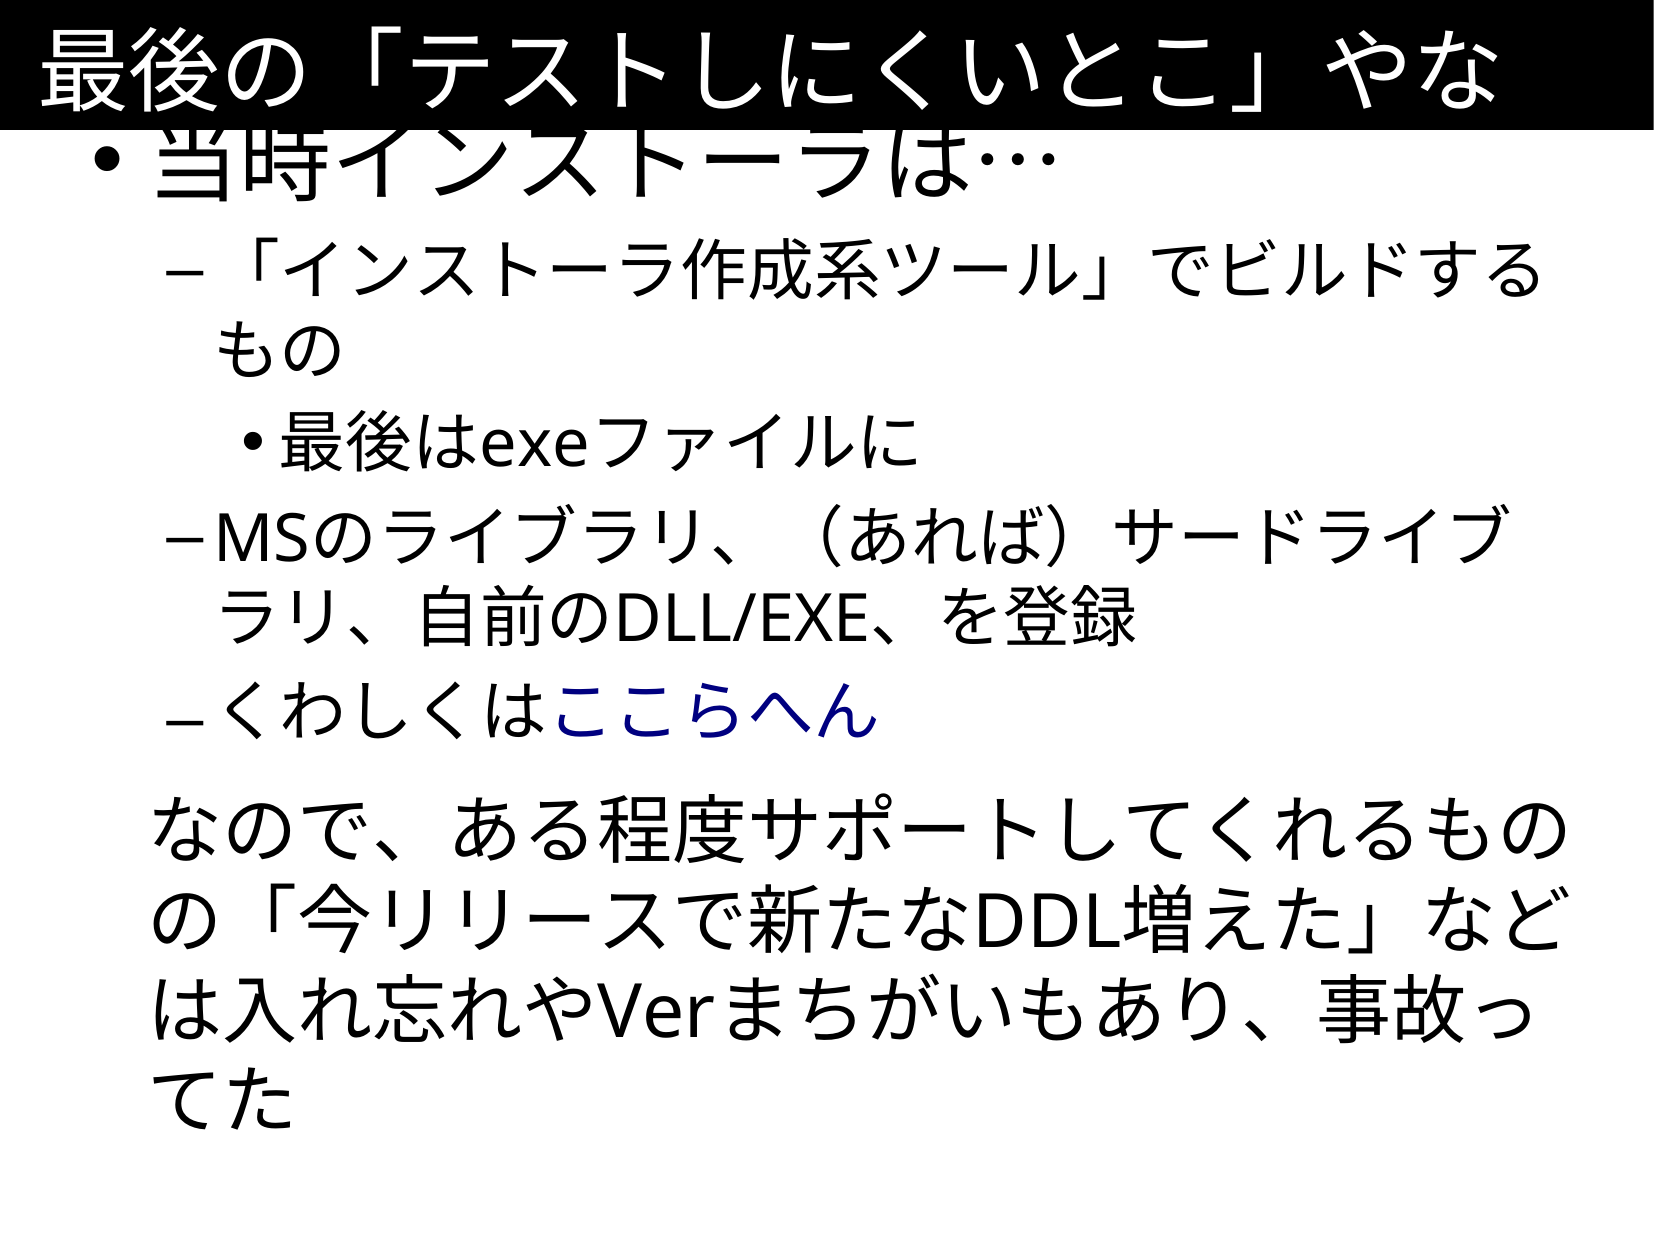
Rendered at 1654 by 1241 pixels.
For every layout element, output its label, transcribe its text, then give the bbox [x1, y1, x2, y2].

title 最後の「テストしにくいとこ」やな [22, 2, 1653, 133]
list 当時インストーラは… 「インストーラ作成系ツール」でビルドするもの 最後はexeファイルに MSのライブラリ、（あれば）サードライブラリ、自前のDLL/EXE、を登録 くわしくはここらへん なので、ある程度サポートしてくれるものの「今リリースで新たなDDL増えた」などは入れ忘れやVerまちがいもあり、事故ってた [76, 141, 1589, 1104]
